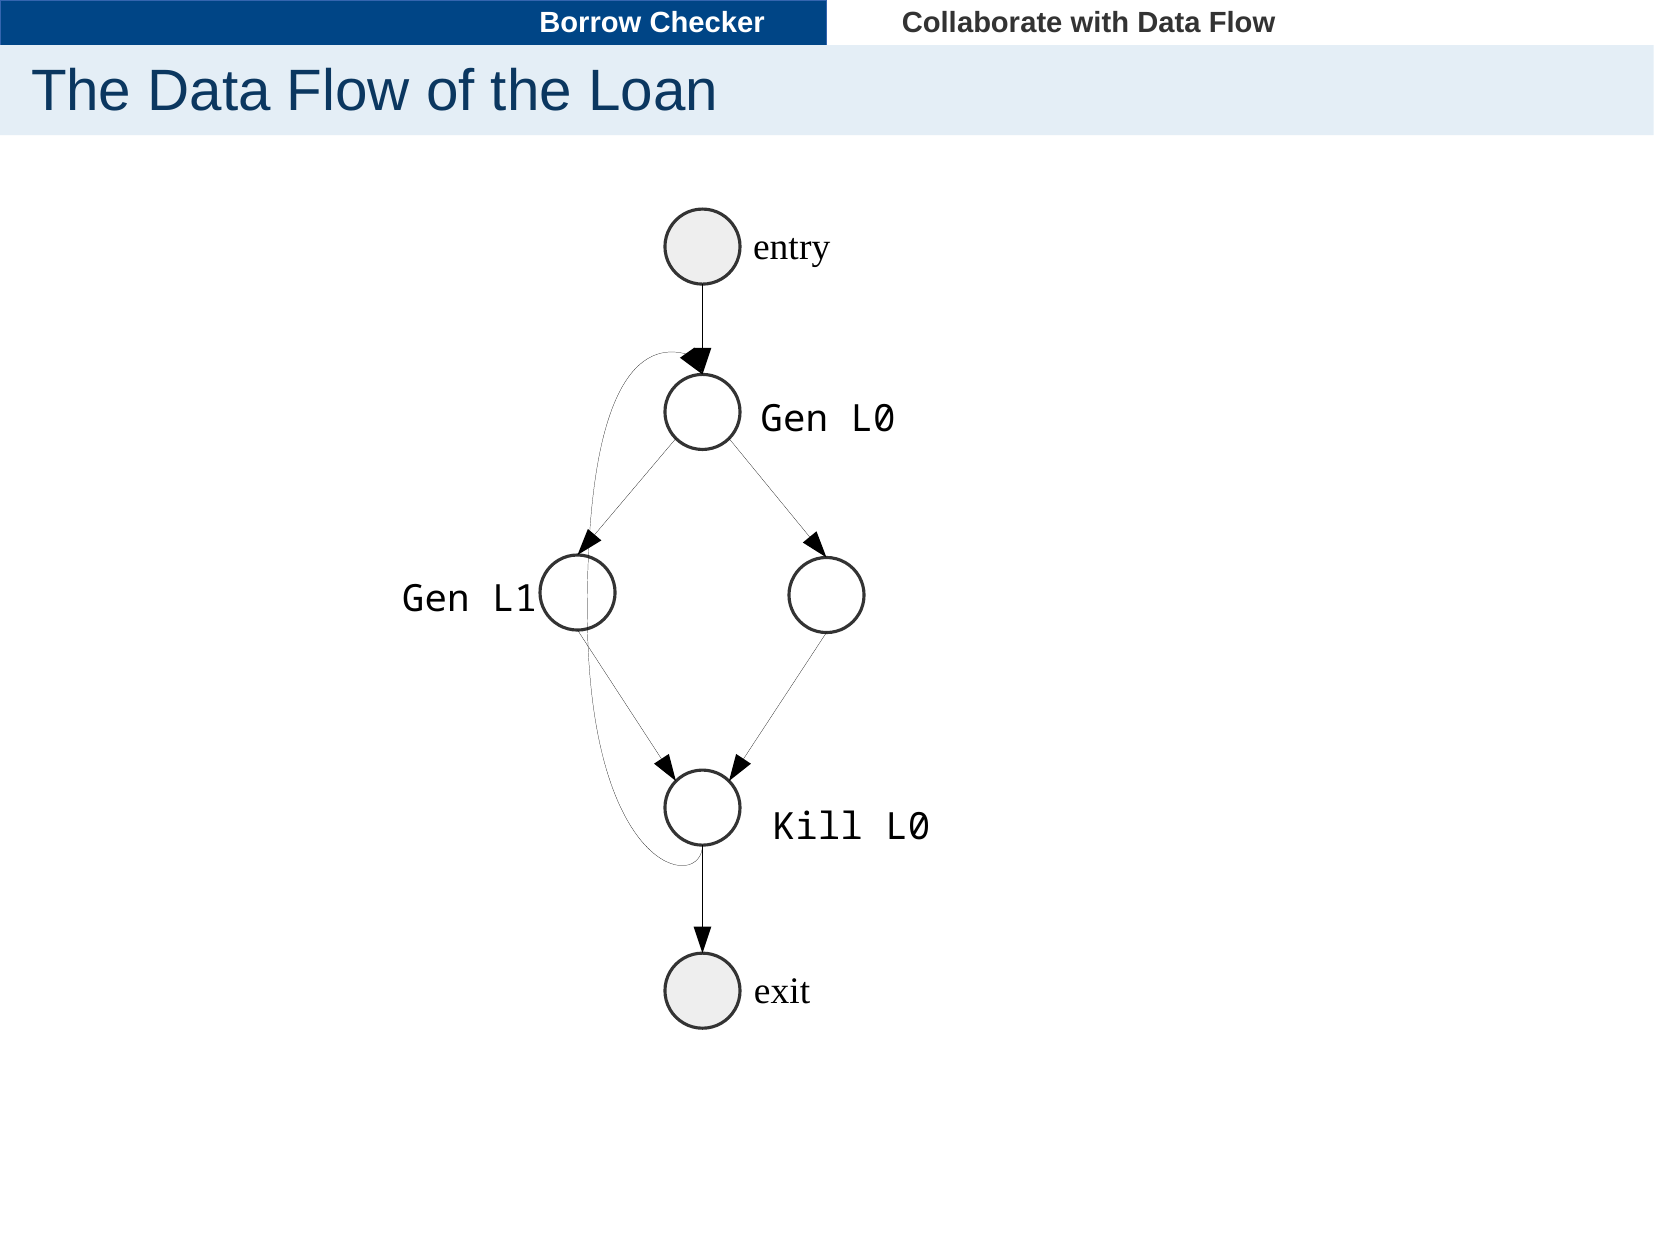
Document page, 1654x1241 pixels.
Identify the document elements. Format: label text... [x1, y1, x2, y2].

title Borrow Checker [0, 0, 766, 45]
text_box [664, 374, 741, 450]
text_box [553, 555, 586, 564]
text_box [586, 623, 600, 629]
text_box Gen L1 [387, 564, 608, 623]
text_box [664, 770, 741, 846]
text_box [608, 570, 616, 615]
title Collaborate with Data Flow [826, 0, 1654, 45]
text_box The Data Flow of the Loan [0, 45, 1654, 136]
text_box [788, 557, 865, 633]
text_box exit [664, 953, 741, 1029]
text_box entry [664, 209, 741, 285]
text_box Kill L0 [758, 791, 979, 851]
text_box Gen L0 [745, 384, 966, 443]
text_box [587, 556, 602, 564]
text_box [555, 623, 585, 631]
